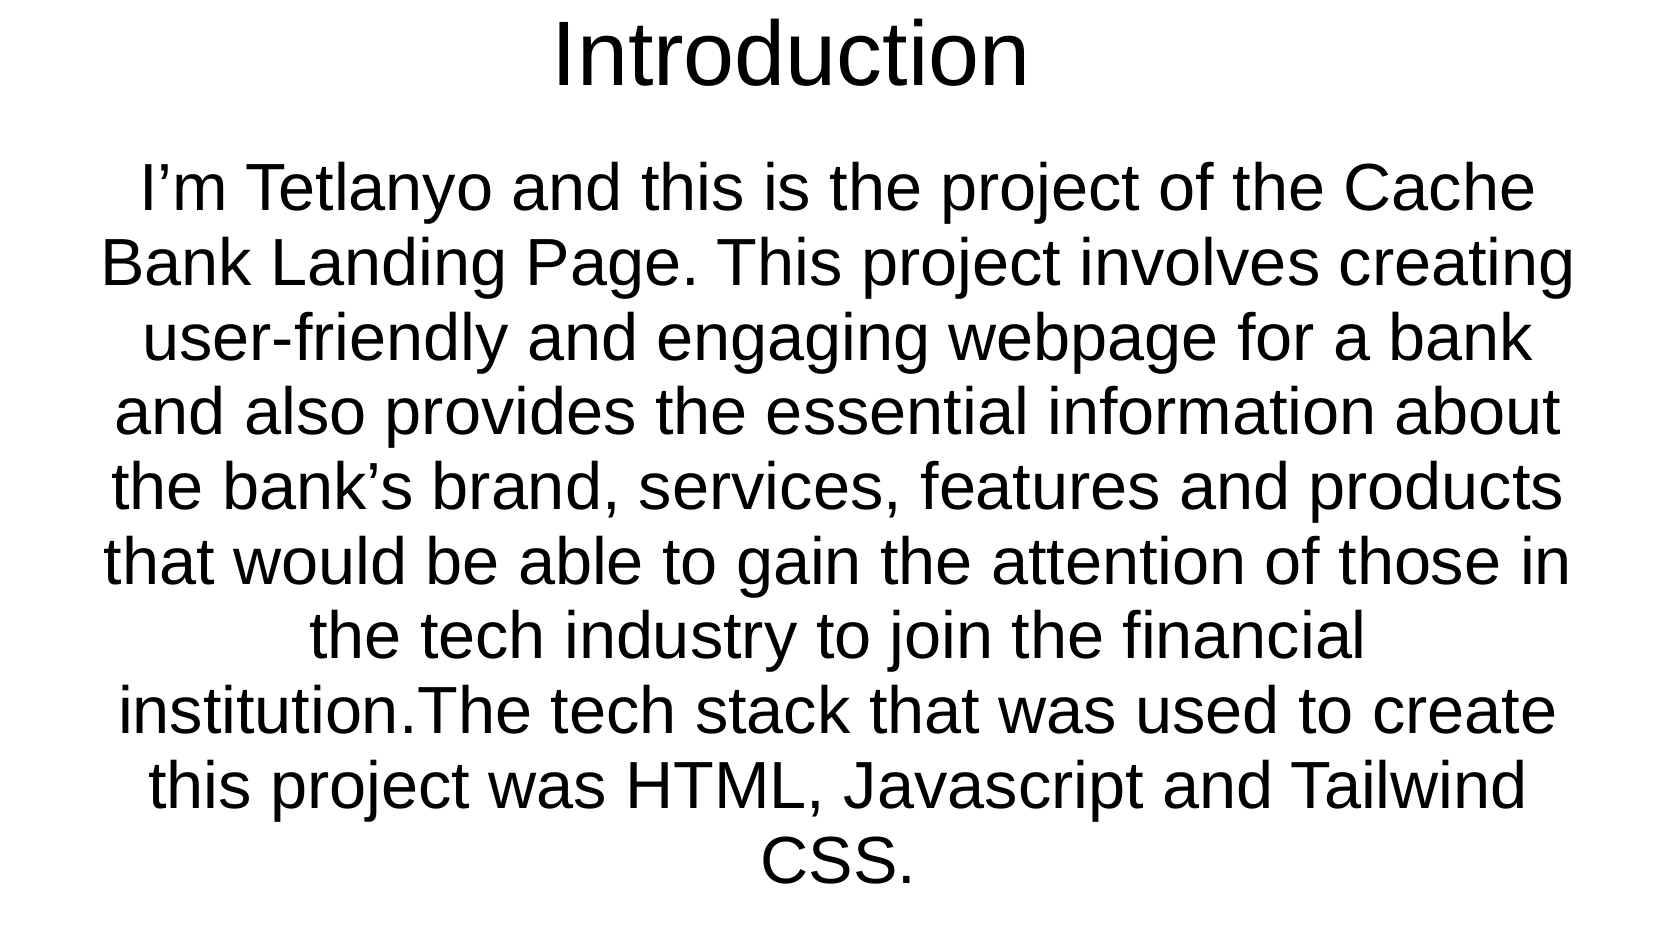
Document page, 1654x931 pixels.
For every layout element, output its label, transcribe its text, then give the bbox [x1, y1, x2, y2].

title Introduction [47, 0, 1536, 132]
subtitle I’m Tetlanyo and this is the project of the Cache Bank Landing Page. This project involves creating user-friendly and engaging webpage for a bank and also provides the essential information about the bank’s brand, services, features and products that would be able to gain the attention of those in the tech industry to join the financial institution.The tech stack that was used to create this project was HTML, Javascript and Tailwind CSS. [94, 149, 1583, 898]
